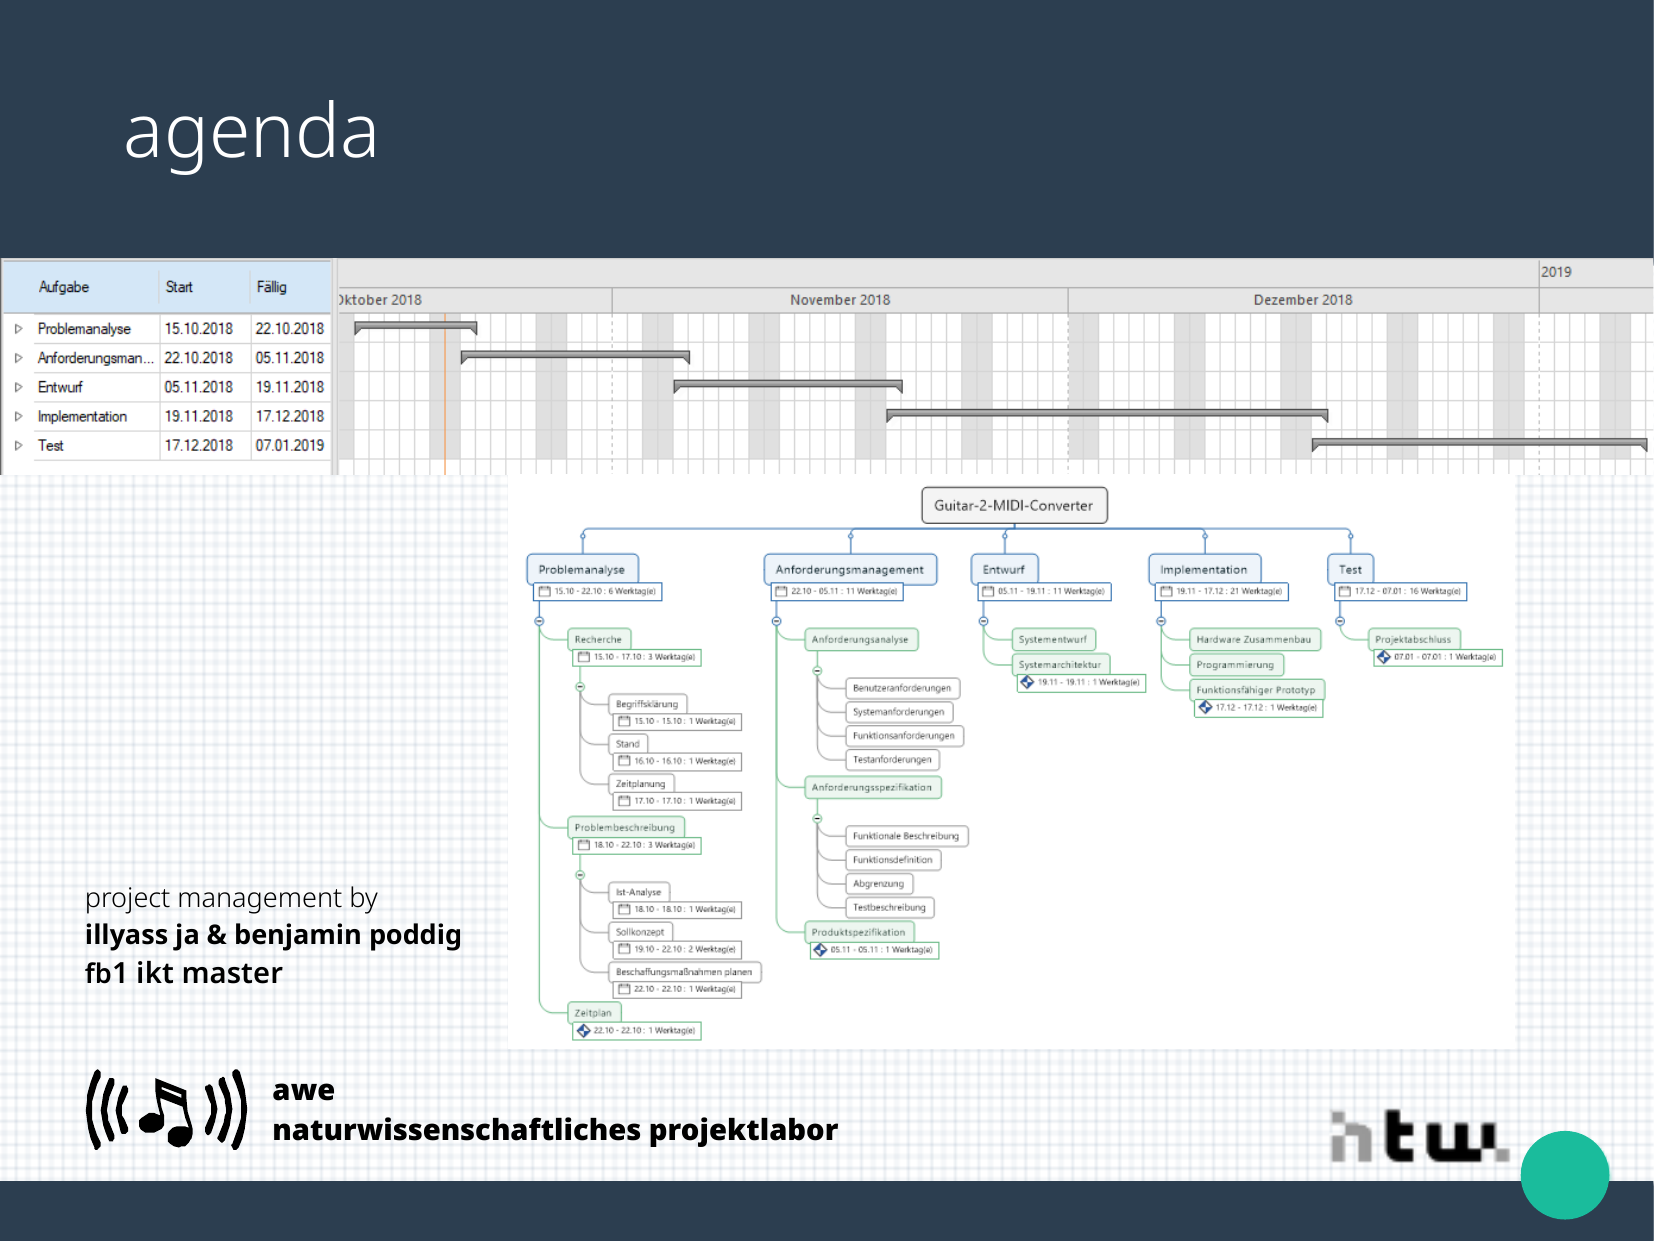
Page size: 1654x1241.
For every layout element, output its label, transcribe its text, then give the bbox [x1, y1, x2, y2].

title awe naturwissenschaftliches projektlabor [272, 1014, 896, 1168]
picture [0, 258, 1654, 1181]
title project management by illyass ja & benjamin poddig fb1 ikt master [85, 856, 631, 1014]
title agenda [124, 49, 952, 207]
